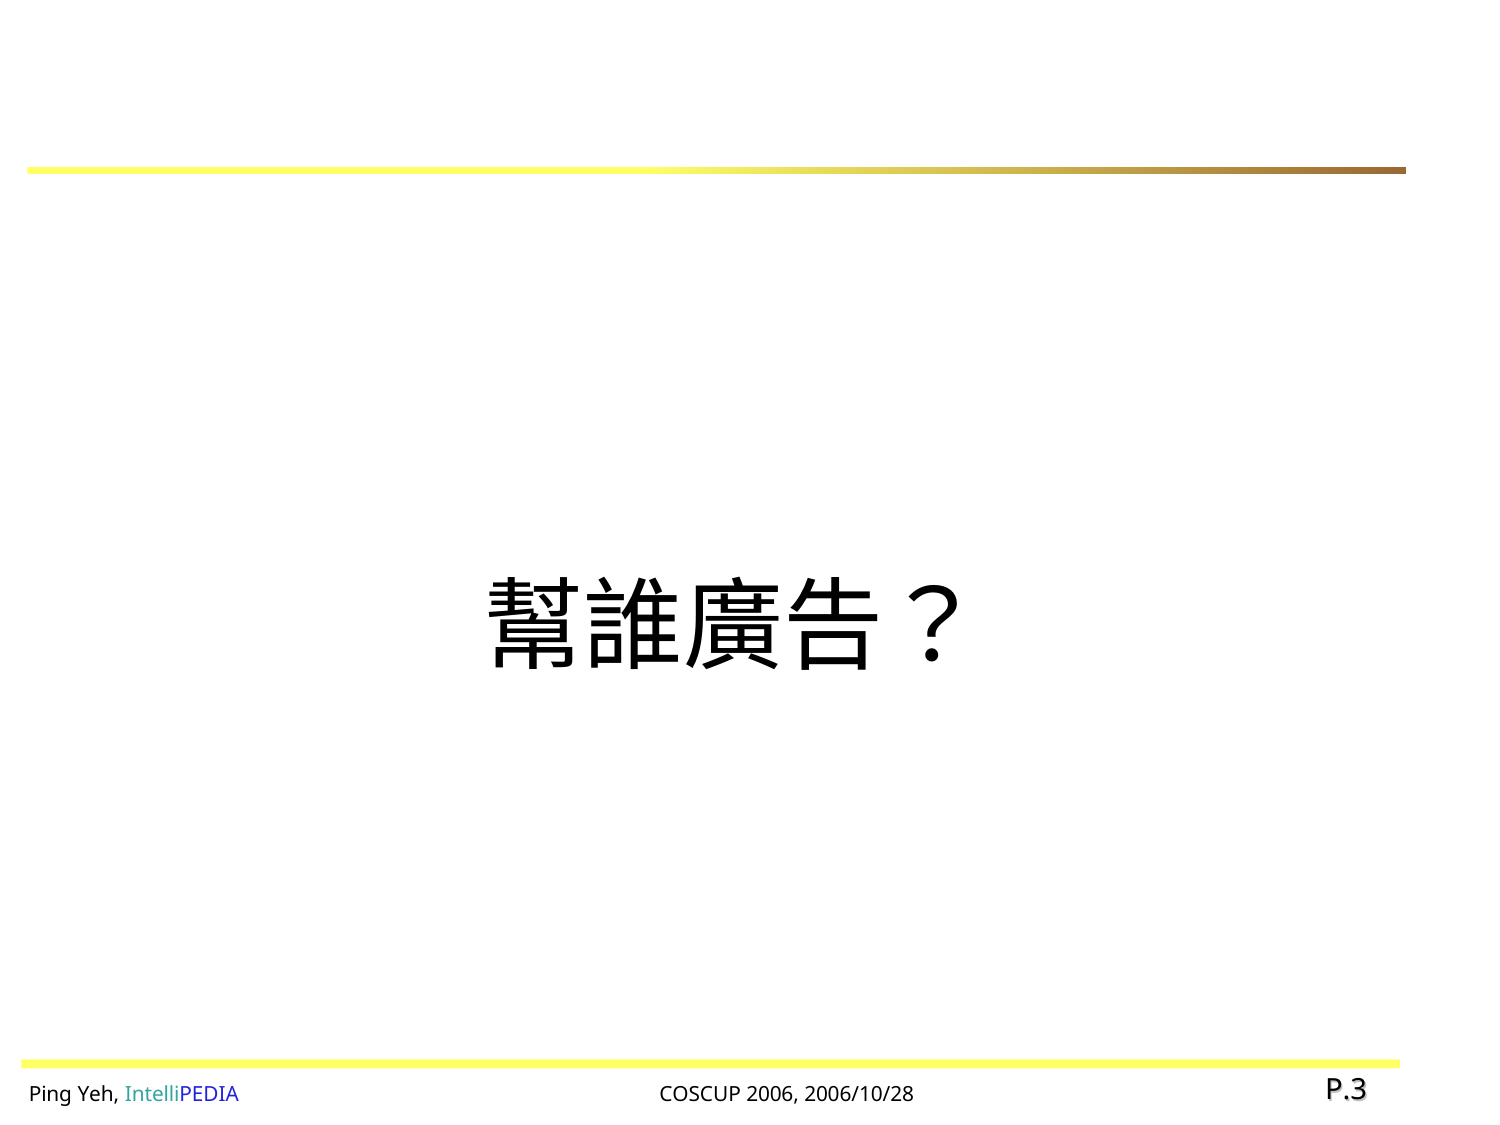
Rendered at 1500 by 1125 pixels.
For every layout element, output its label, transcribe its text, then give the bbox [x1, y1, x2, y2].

subtitle 幫誰廣告？ [58, 236, 1409, 1001]
